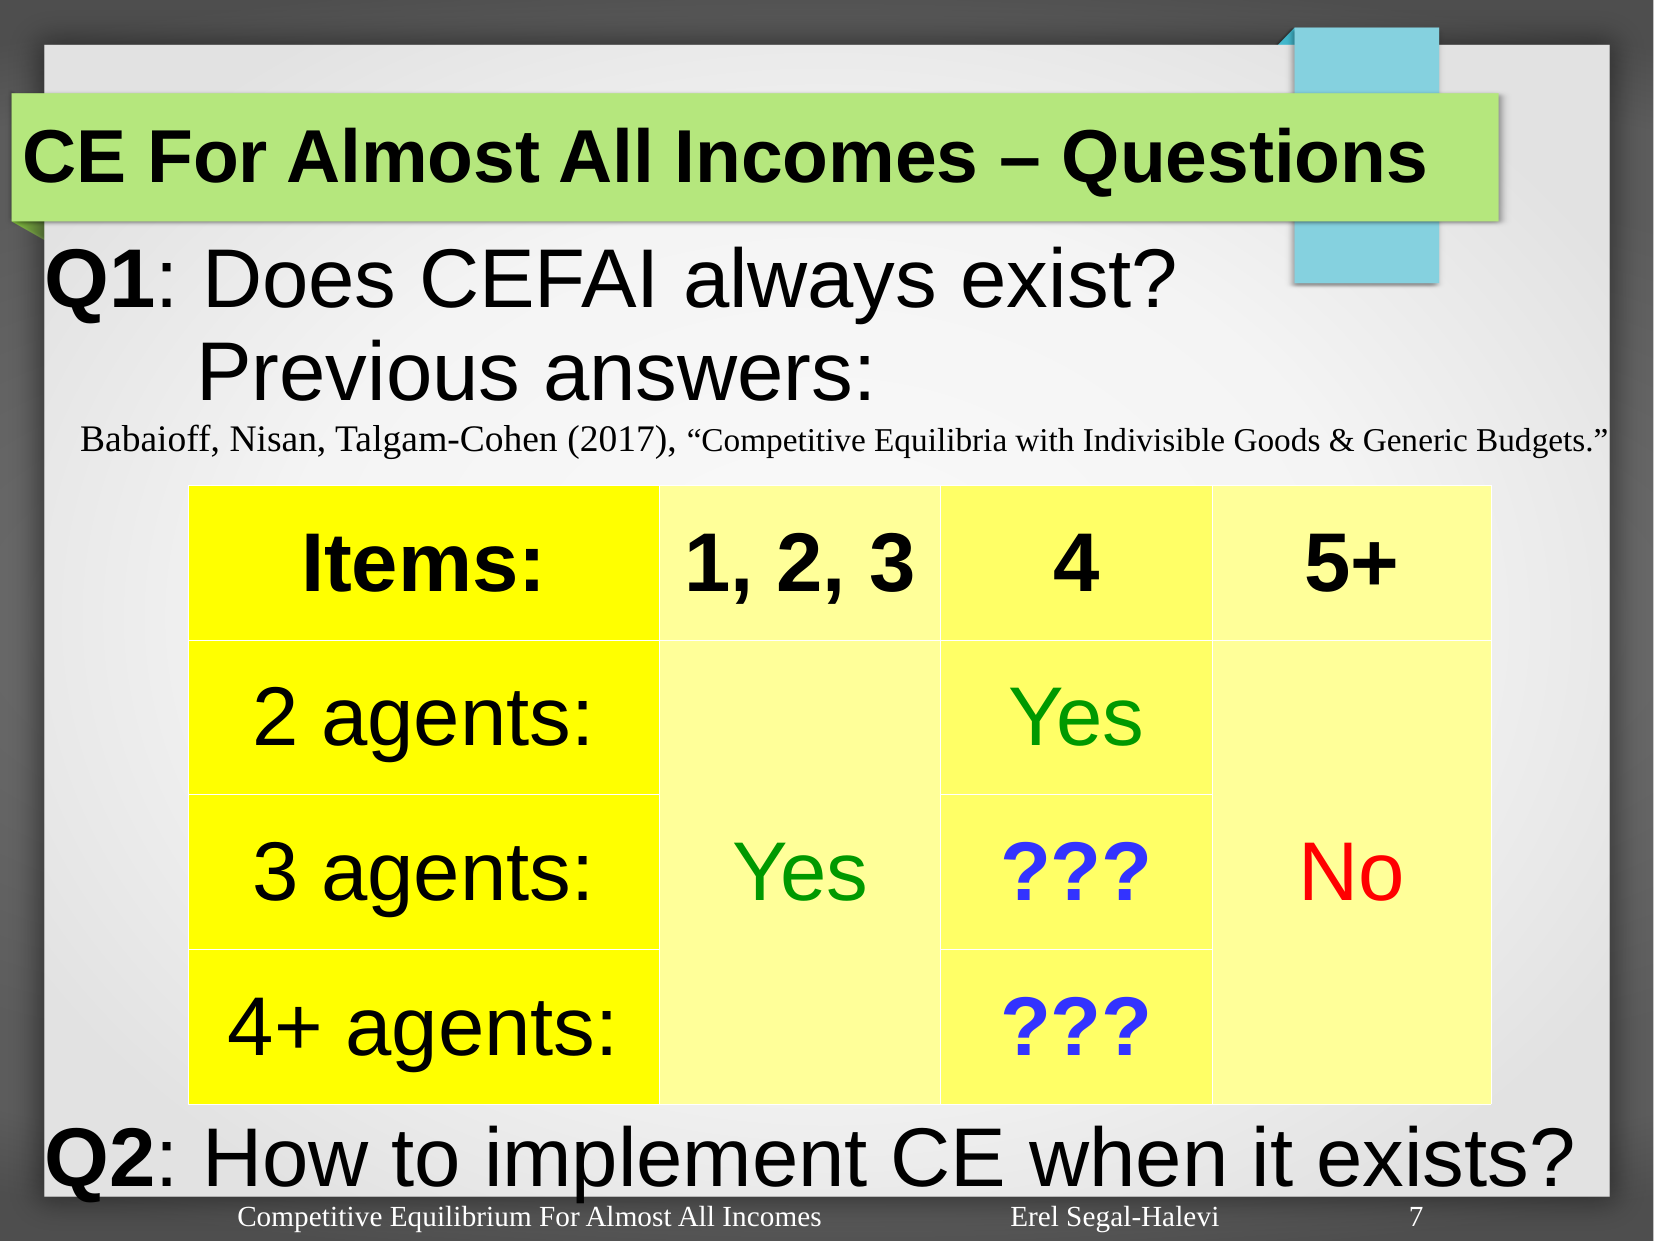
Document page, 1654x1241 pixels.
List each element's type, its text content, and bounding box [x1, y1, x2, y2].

picture [1099, 1213, 1105, 1220]
table_cell ??? [941, 795, 1212, 949]
table_header Items: [189, 486, 659, 640]
picture [559, 1213, 566, 1225]
table_cell 4+ agents: [189, 950, 659, 1104]
title CE For Almost All Incomes – Questions [22, 71, 1654, 241]
table_cell Yes [941, 641, 1212, 794]
table_cell ??? [941, 950, 1212, 1104]
table_cell 2 agents: [189, 641, 659, 794]
picture [641, 1213, 648, 1225]
picture [465, 1214, 472, 1225]
table_header 5+ [1213, 486, 1491, 640]
table_cell Yes [660, 641, 940, 1104]
picture [411, 1213, 417, 1225]
picture [763, 1213, 770, 1225]
picture [260, 1213, 267, 1225]
table_header 4 [941, 486, 1212, 640]
text_box Q1: Does CEFAI always exist? Previous answers: Babaioff, Nisan, Talgam-Cohen (2017), “Competitive Equilibria with Indivisible Goods & Generic Budgets.” Q2: How to implement CE when it exists? [30, 225, 1636, 1212]
picture [299, 1214, 305, 1225]
picture [0, 0, 1654, 1241]
table_cell 3 agents: [189, 795, 659, 949]
table_cell No [1213, 641, 1491, 1104]
table_header 1, 2, 3 [660, 486, 940, 640]
